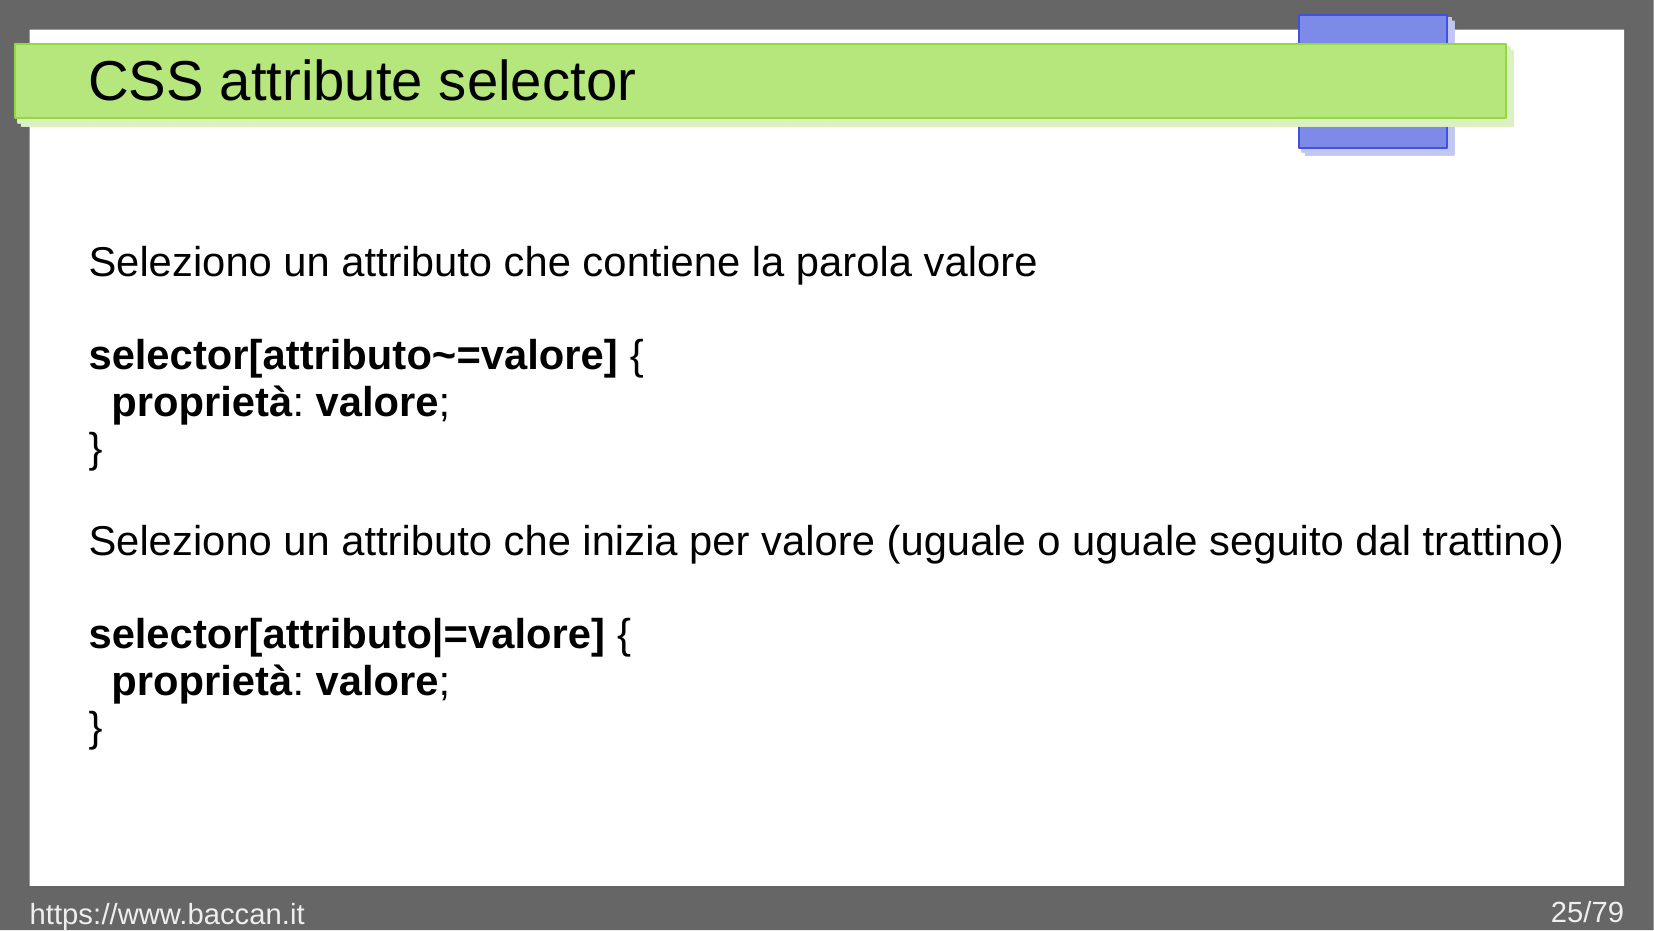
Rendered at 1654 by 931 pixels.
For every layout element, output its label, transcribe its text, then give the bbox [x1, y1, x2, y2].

title CSS attribute selector [88, 44, 1506, 119]
text_box Seleziono un attributo che contiene la parola valore selector[attributo~=valore] { proprietà: valore; } Seleziono un attributo che inizia per valore (uguale o uguale seguito dal trattino) selector[attributo|=valore] { proprietà: valore; } [88, 169, 1565, 820]
